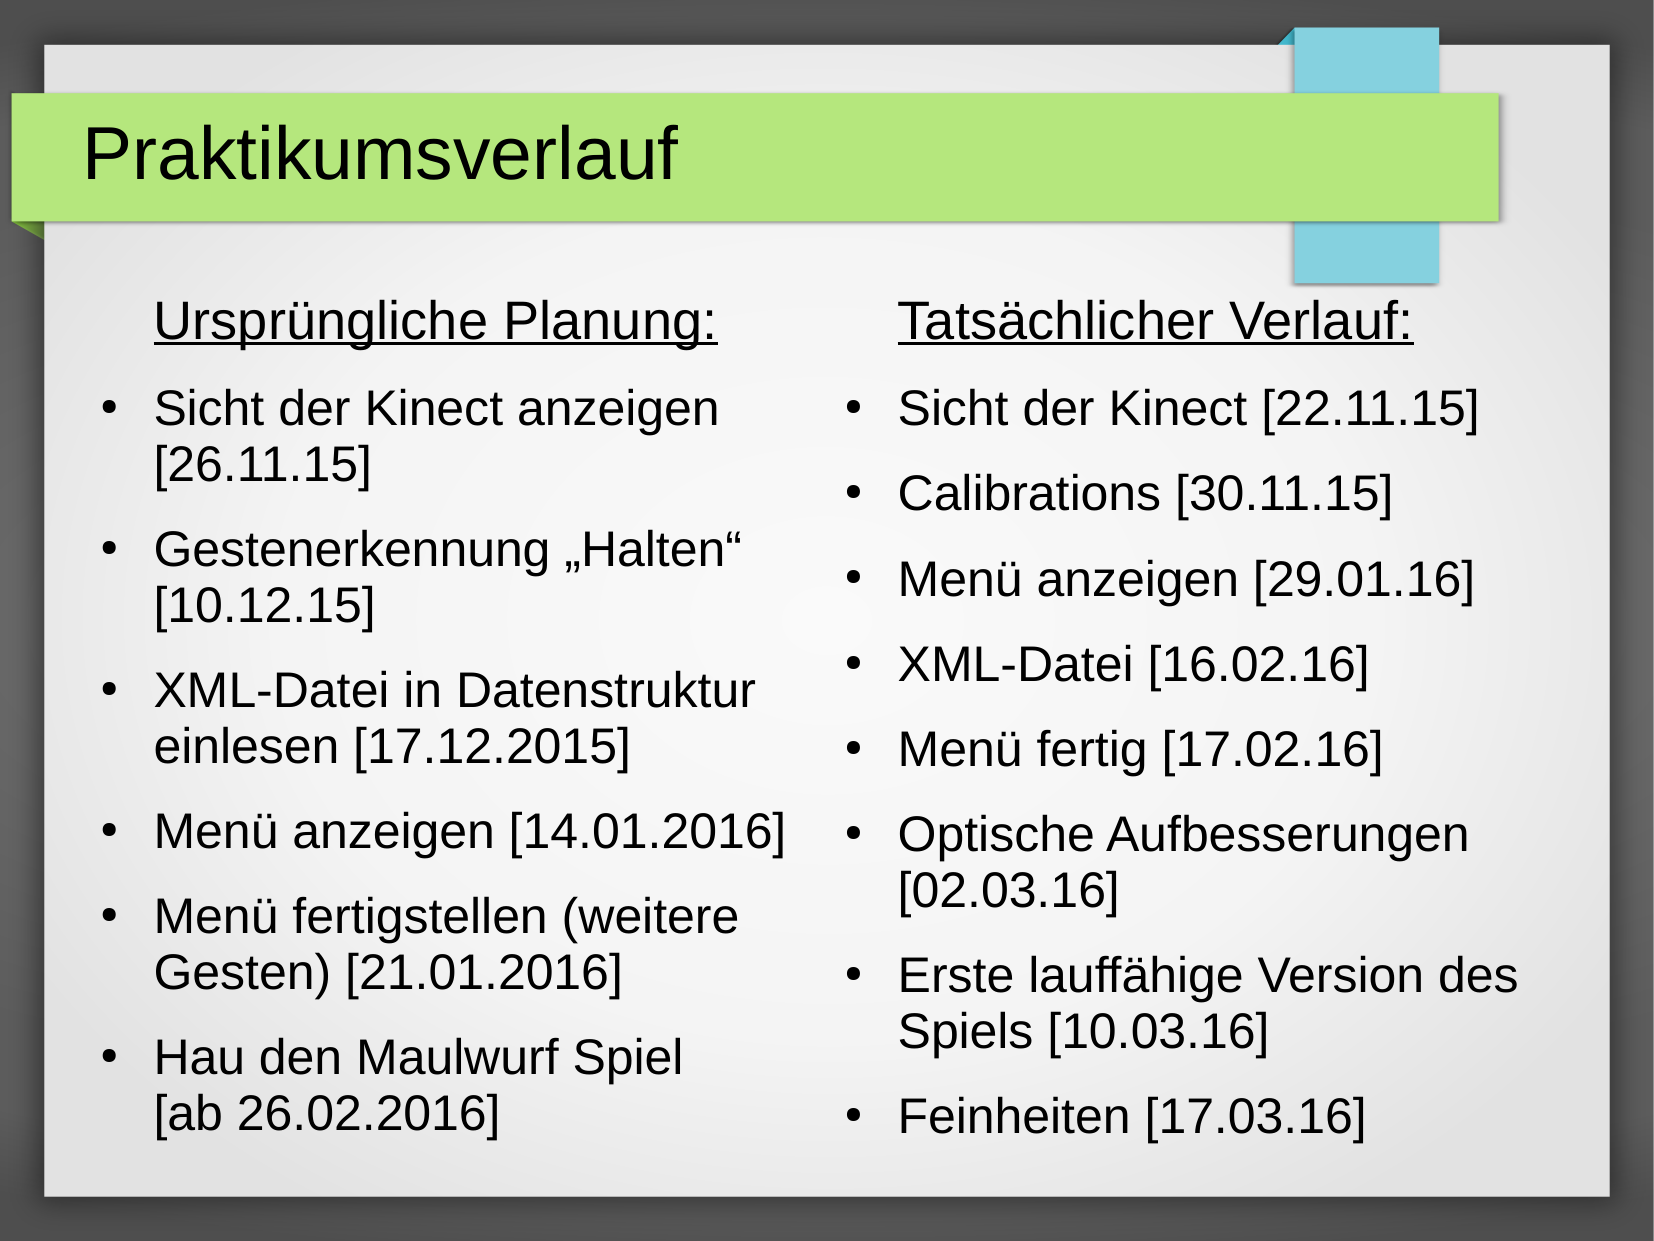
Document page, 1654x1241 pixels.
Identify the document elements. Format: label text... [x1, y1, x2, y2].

title Praktikumsverlauf [82, 94, 1264, 213]
list Tatsächlicher Verlauf: Sicht der Kinect [22.11.15] Calibrations [30.11.15] Menü anzeigen [29.01.16] XML-Datei [16.02.16] Menü fertig [17.02.16] Optische Aufbesserungen [02.03.16] Erste lauffähige Version des Spiels [10.03.16] Feinheiten [17.03.16] [826, 290, 1571, 1170]
picture [0, 0, 1654, 1241]
list Ursprüngliche Planung: Sicht der Kinect anzeigen [26.11.15] Gestenerkennung „Halten“ [10.12.15] XML-Datei in Datenstruktur einlesen [17.12.2015] Menü anzeigen [14.01.2016] Menü fertigstellen (weitere Gesten) [21.01.2016] Hau den Maulwurf Spiel [ab 26.02.2016] [82, 290, 826, 1170]
